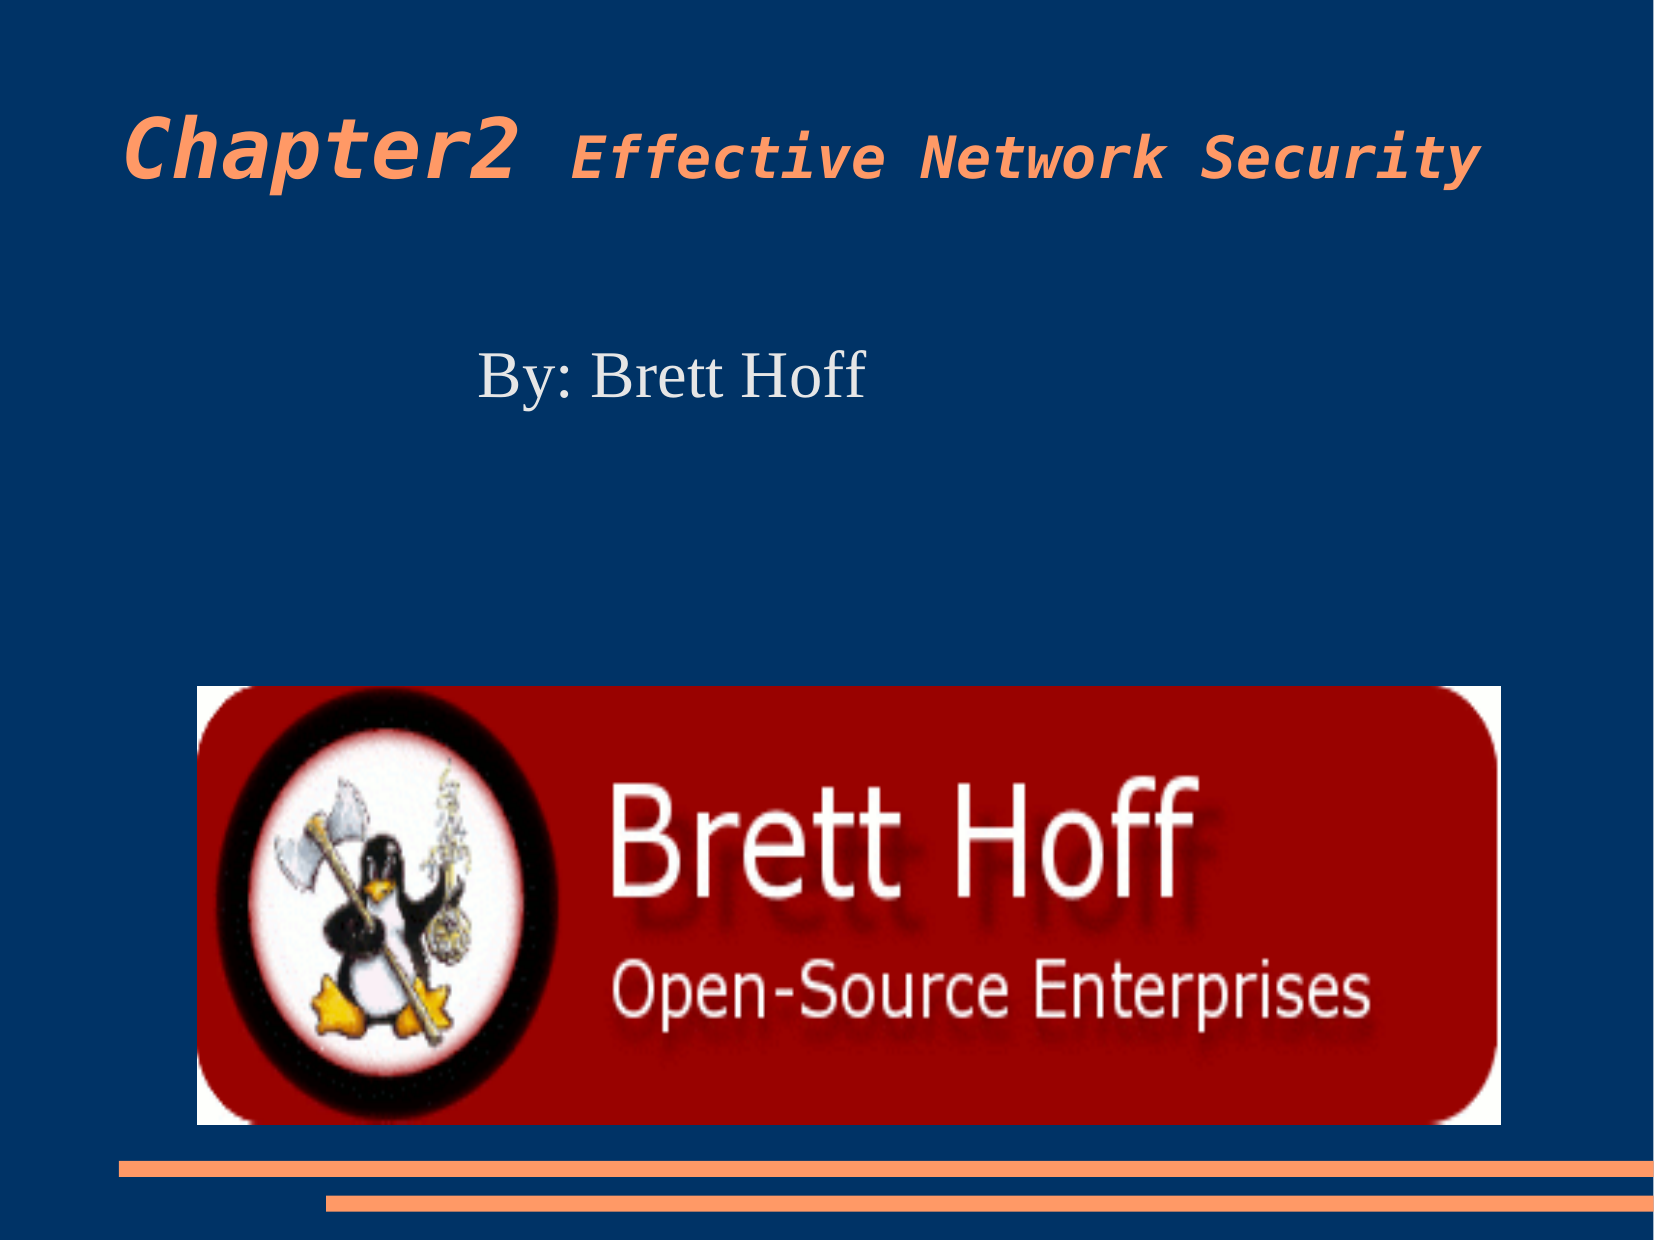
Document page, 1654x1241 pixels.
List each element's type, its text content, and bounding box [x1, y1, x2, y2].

picture [197, 686, 1501, 1126]
list By: Brett Hoff [460, 337, 1163, 563]
title Chapter2 Effective Network Security [121, 46, 1534, 254]
